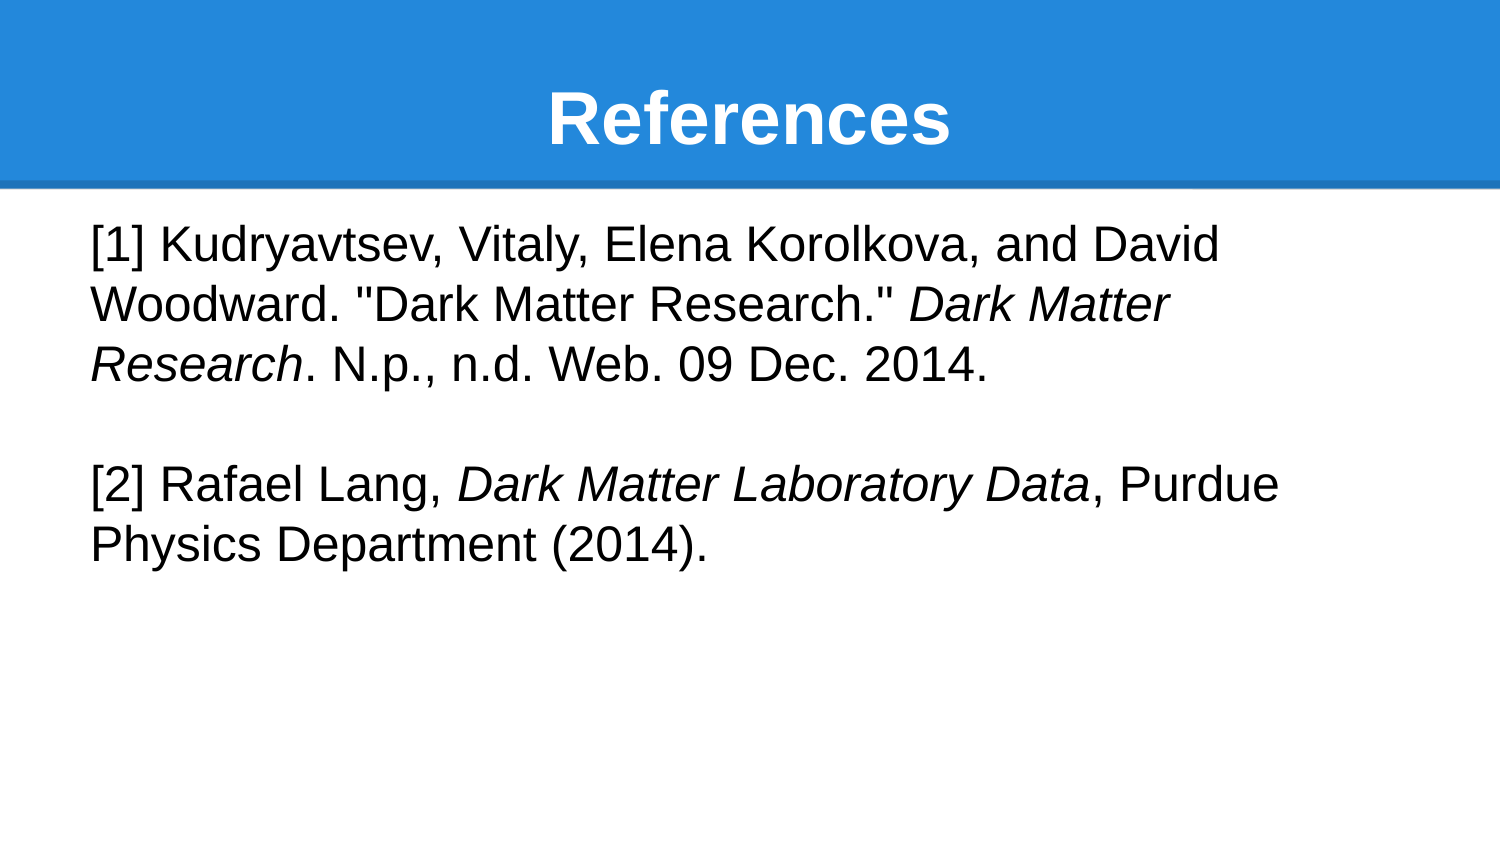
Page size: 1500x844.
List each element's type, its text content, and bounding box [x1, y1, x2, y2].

list [1] Kudryavtsev, Vitaly, Elena Korolkova, and David Woodward. "Dark Matter Research." Dark Matter Research. N.p., n.d. Web. 09 Dec. 2014. [2] Rafael Lang, Dark Matter Laboratory Data, Purdue Physics Department (2014). [75, 196, 1425, 808]
title References [75, 33, 1425, 175]
